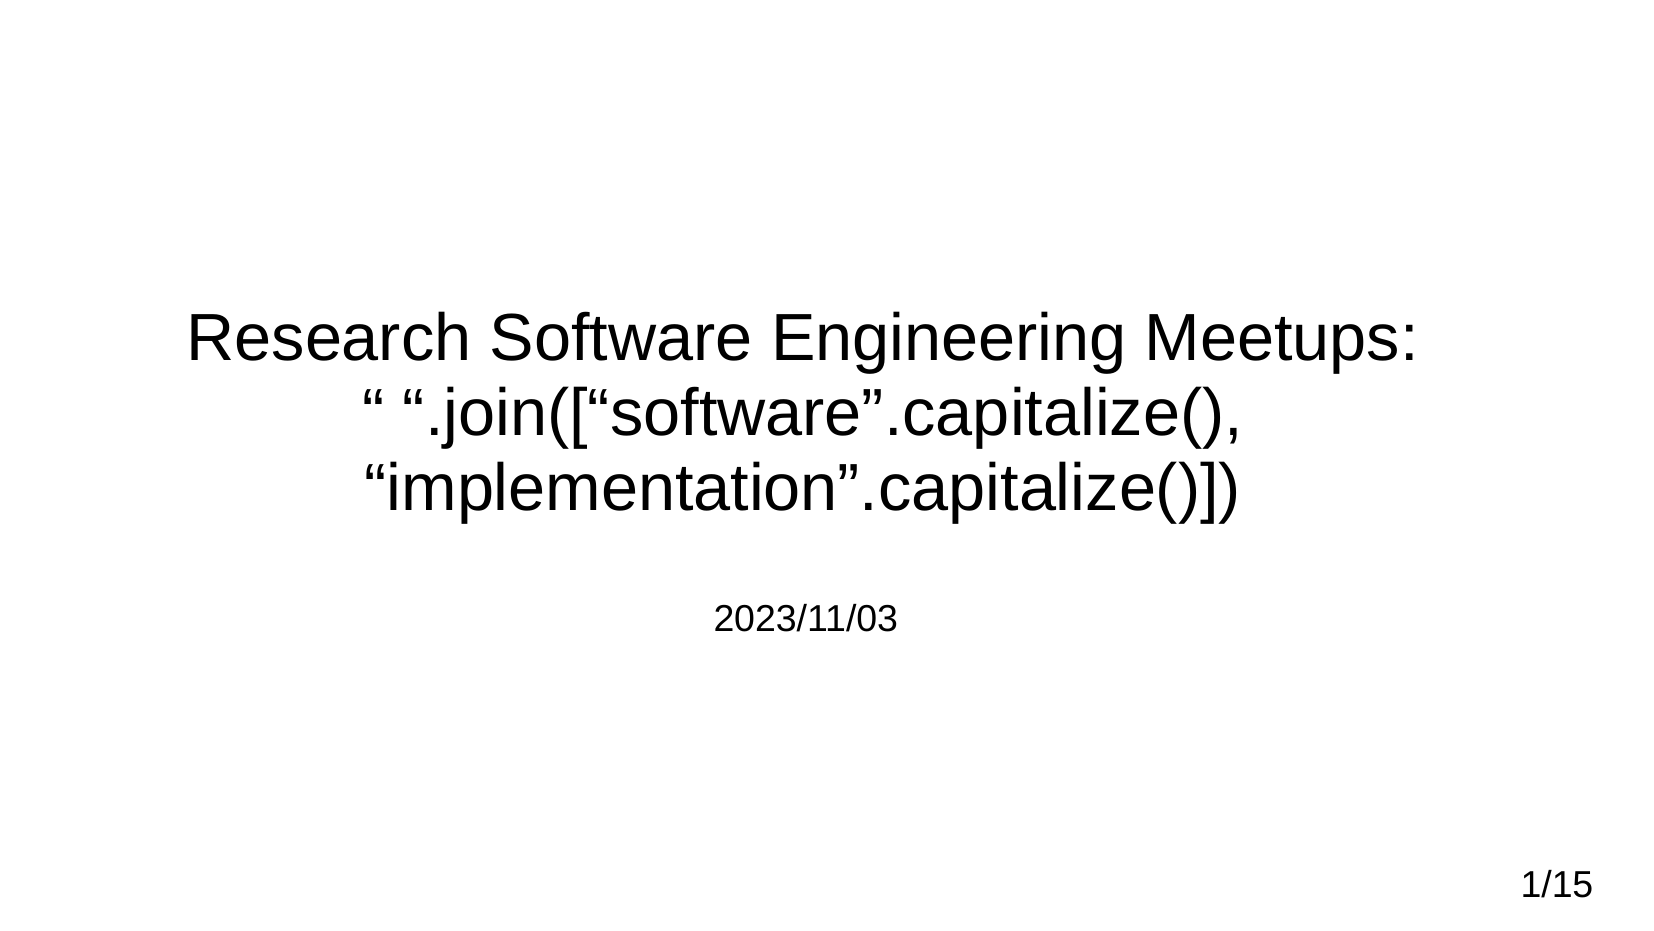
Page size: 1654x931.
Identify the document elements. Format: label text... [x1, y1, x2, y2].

text_box <number>/15 [1505, 856, 1625, 931]
text_box 2023/11/03 [698, 590, 916, 648]
subtitle Research Software Engineering Meetups: “ “.join([“software”.capitalize(), “implementation”.capitalize()]) [59, 217, 1548, 758]
